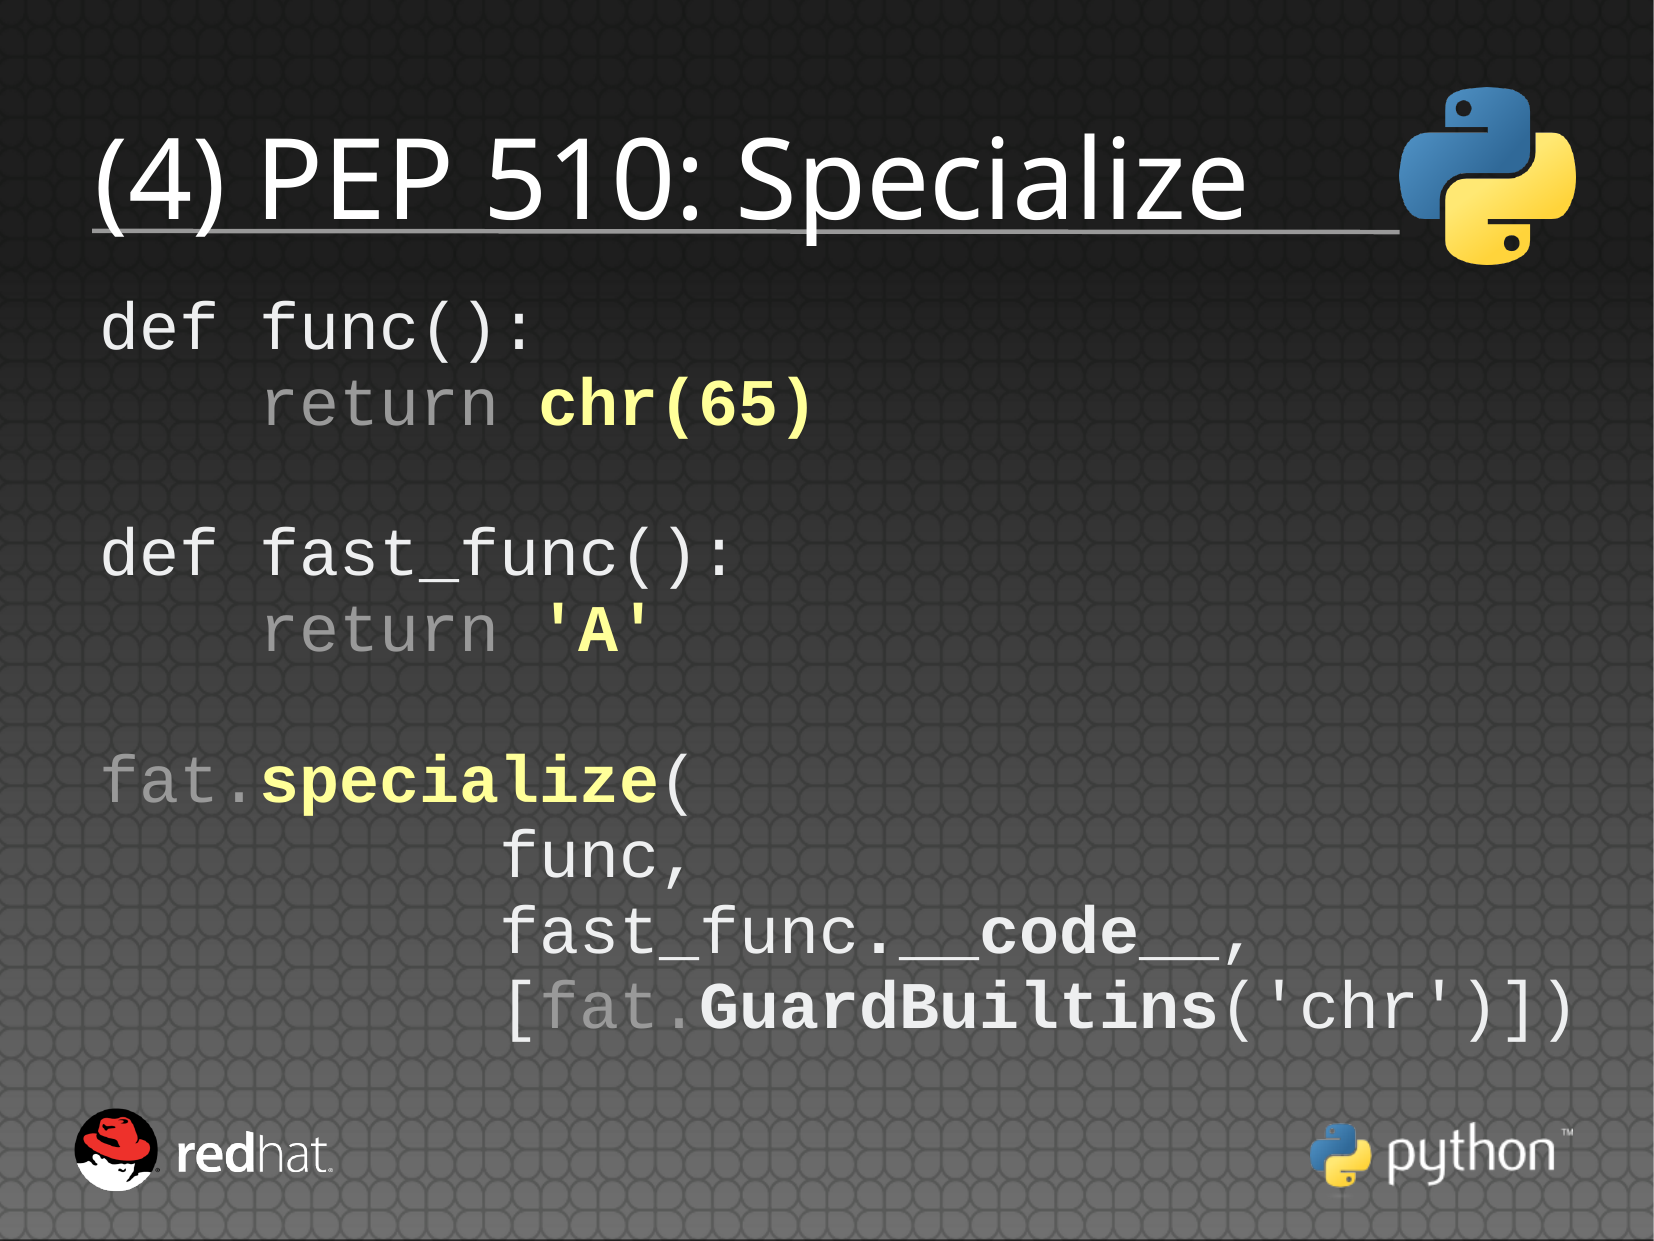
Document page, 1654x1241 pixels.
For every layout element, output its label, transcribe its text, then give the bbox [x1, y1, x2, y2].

title (4) PEP 510: Specialize [94, 100, 1426, 251]
picture [0, 0, 1654, 1241]
list def func(): return chr(65) def fast_func(): return 'A' fat.specialize( func, fast_func.__code__, [fat.GuardBuiltins('chr')]) [28, 293, 1654, 1241]
